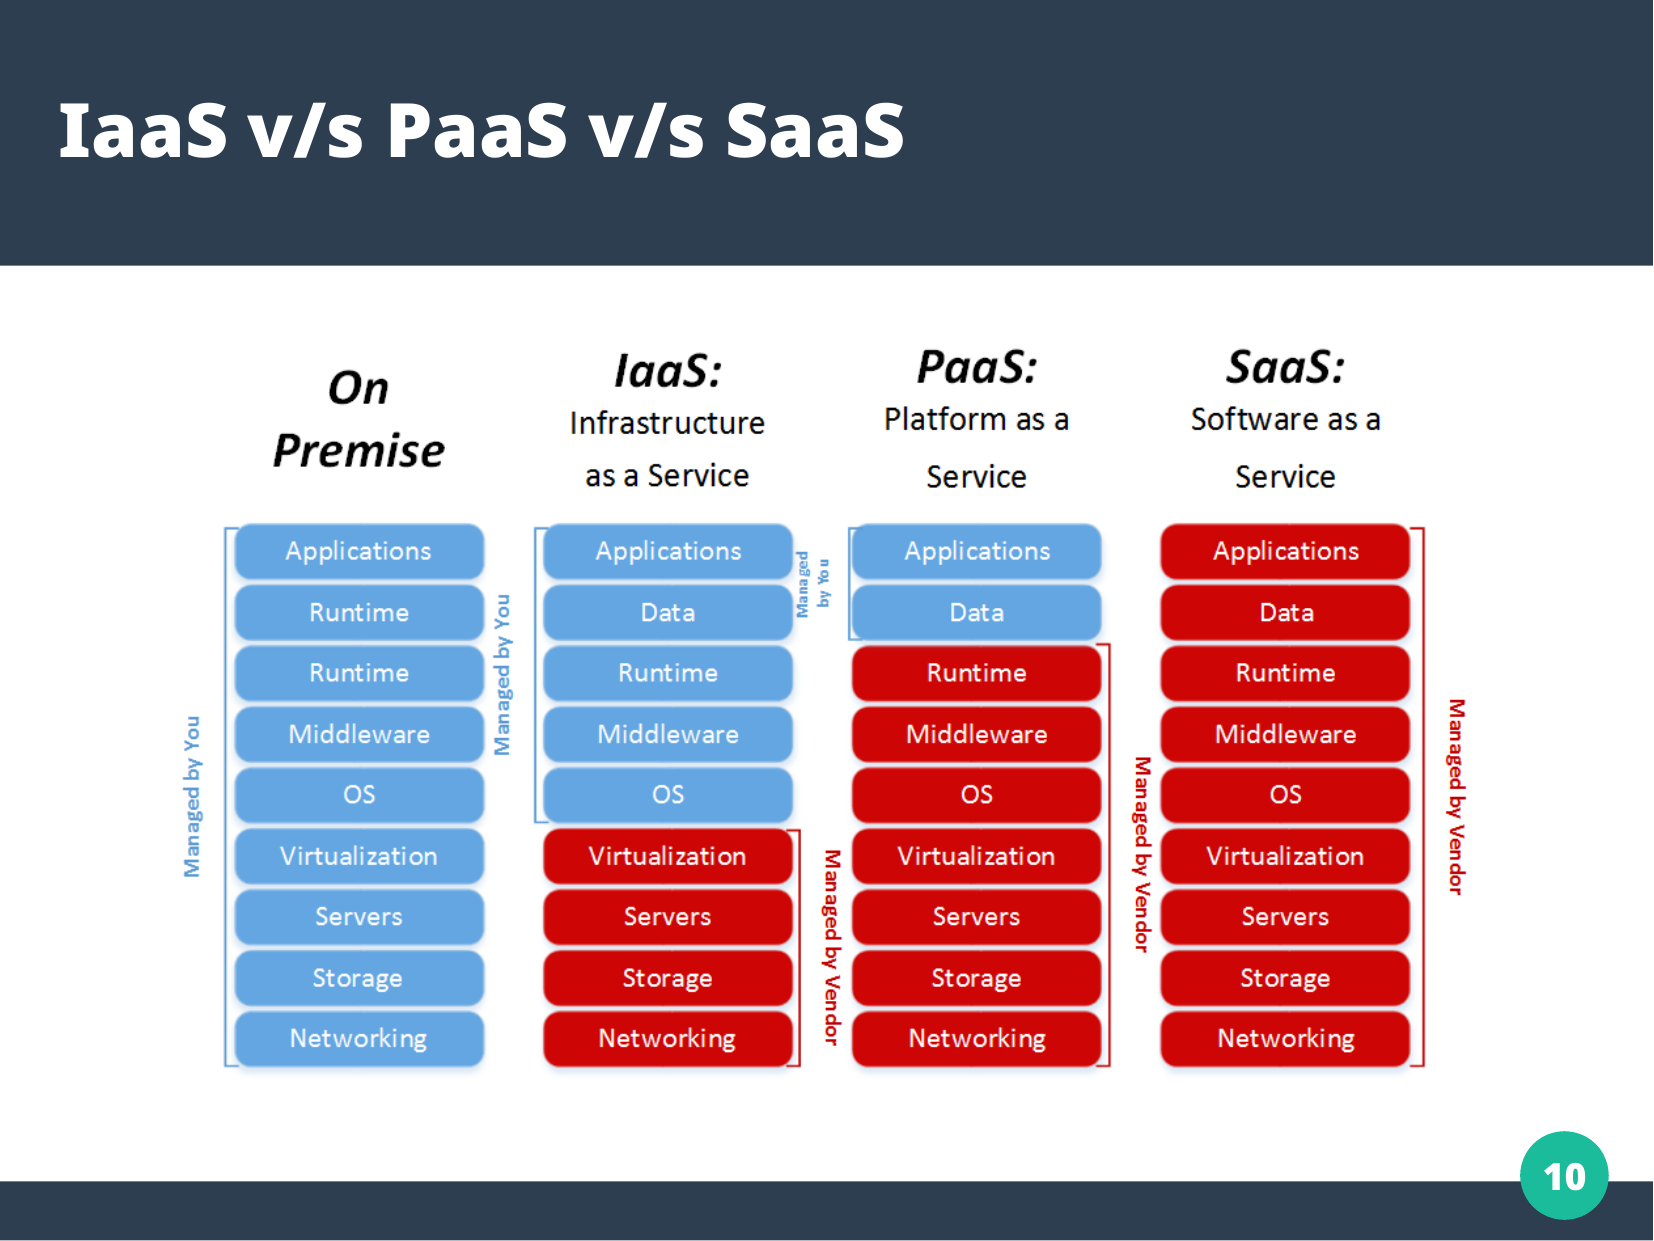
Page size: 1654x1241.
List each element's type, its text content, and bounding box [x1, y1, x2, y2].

picture [174, 324, 1479, 1152]
title IaaS v/s PaaS v/s SaaS [58, 49, 1594, 207]
